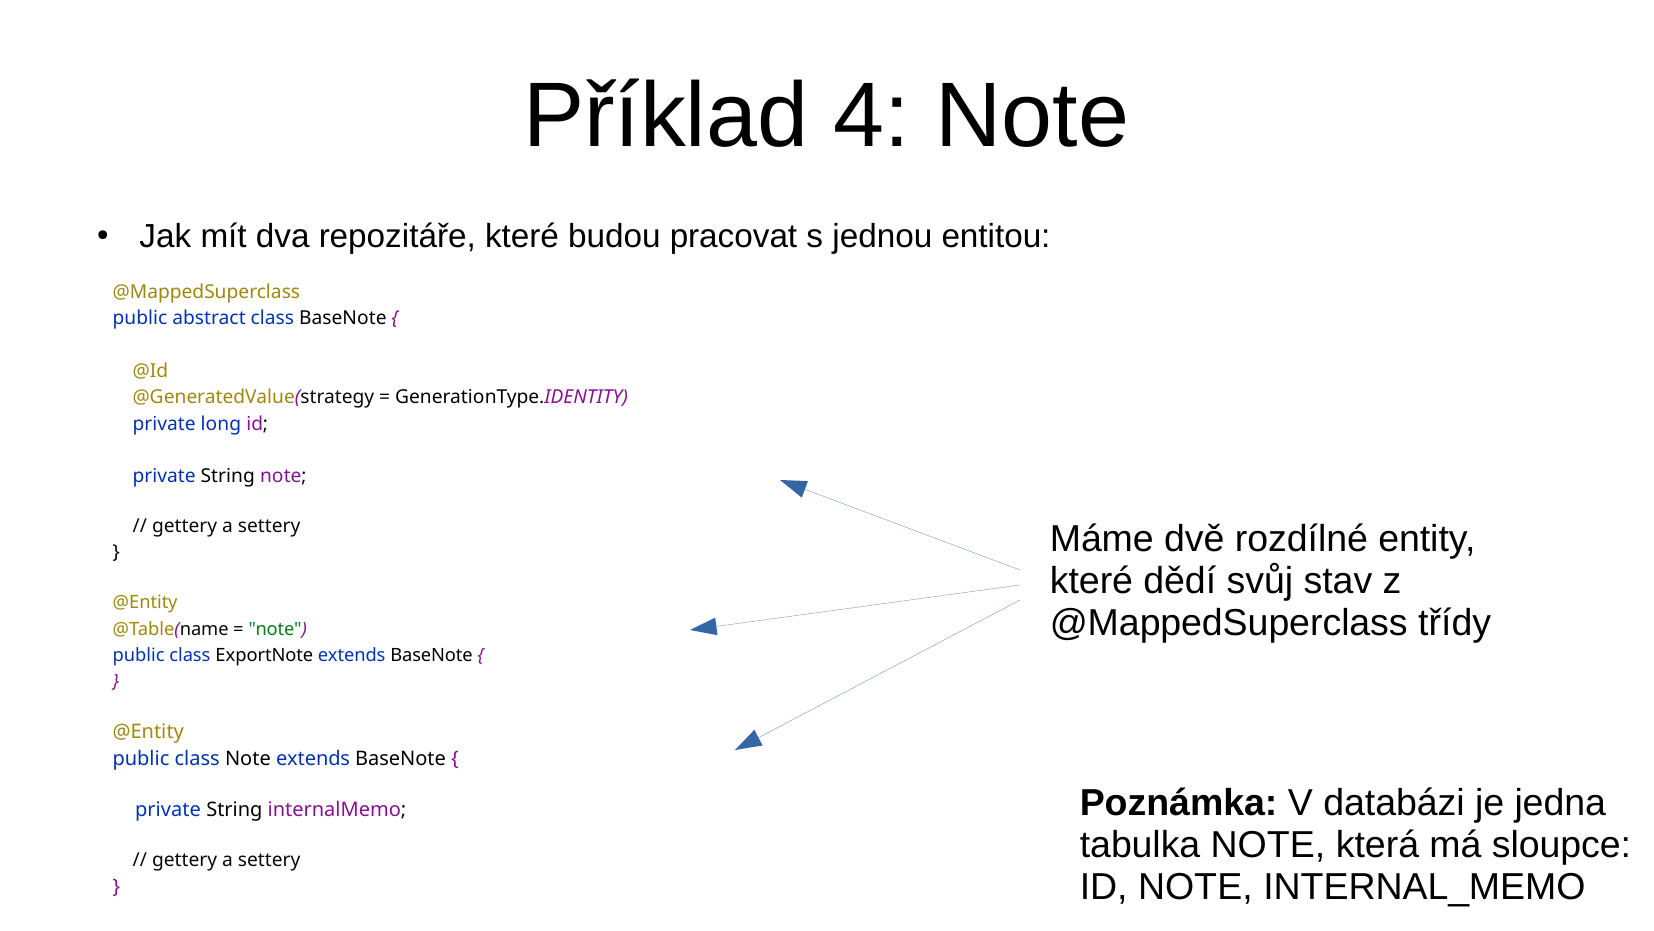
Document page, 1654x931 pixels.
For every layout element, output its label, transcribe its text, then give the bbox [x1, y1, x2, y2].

title Příklad 4: Note [82, 37, 1571, 193]
text_box Poznámka: V databázi je jedna tabulka NOTE, která má sloupce: ID, NOTE, INTERNAL_MEMO [1065, 774, 1654, 916]
list Jak mít dva repozitáře, které budou pracovat s jednou entitou: @MappedSuperclass public abstract class BaseNote { @Id @GeneratedValue(strategy = GenerationType.IDENTITY) private long id; private String note; // gettery a settery } @Entity @Table(name = "note") public class ExportNote extends BaseNote { } @Entity public class Note extends BaseNote { private String internalMemo; // gettery a settery } [82, 217, 1571, 901]
text_box Máme dvě rozdílné entity, které dědí svůj stav z @MappedSuperclass třídy [1035, 510, 1531, 651]
